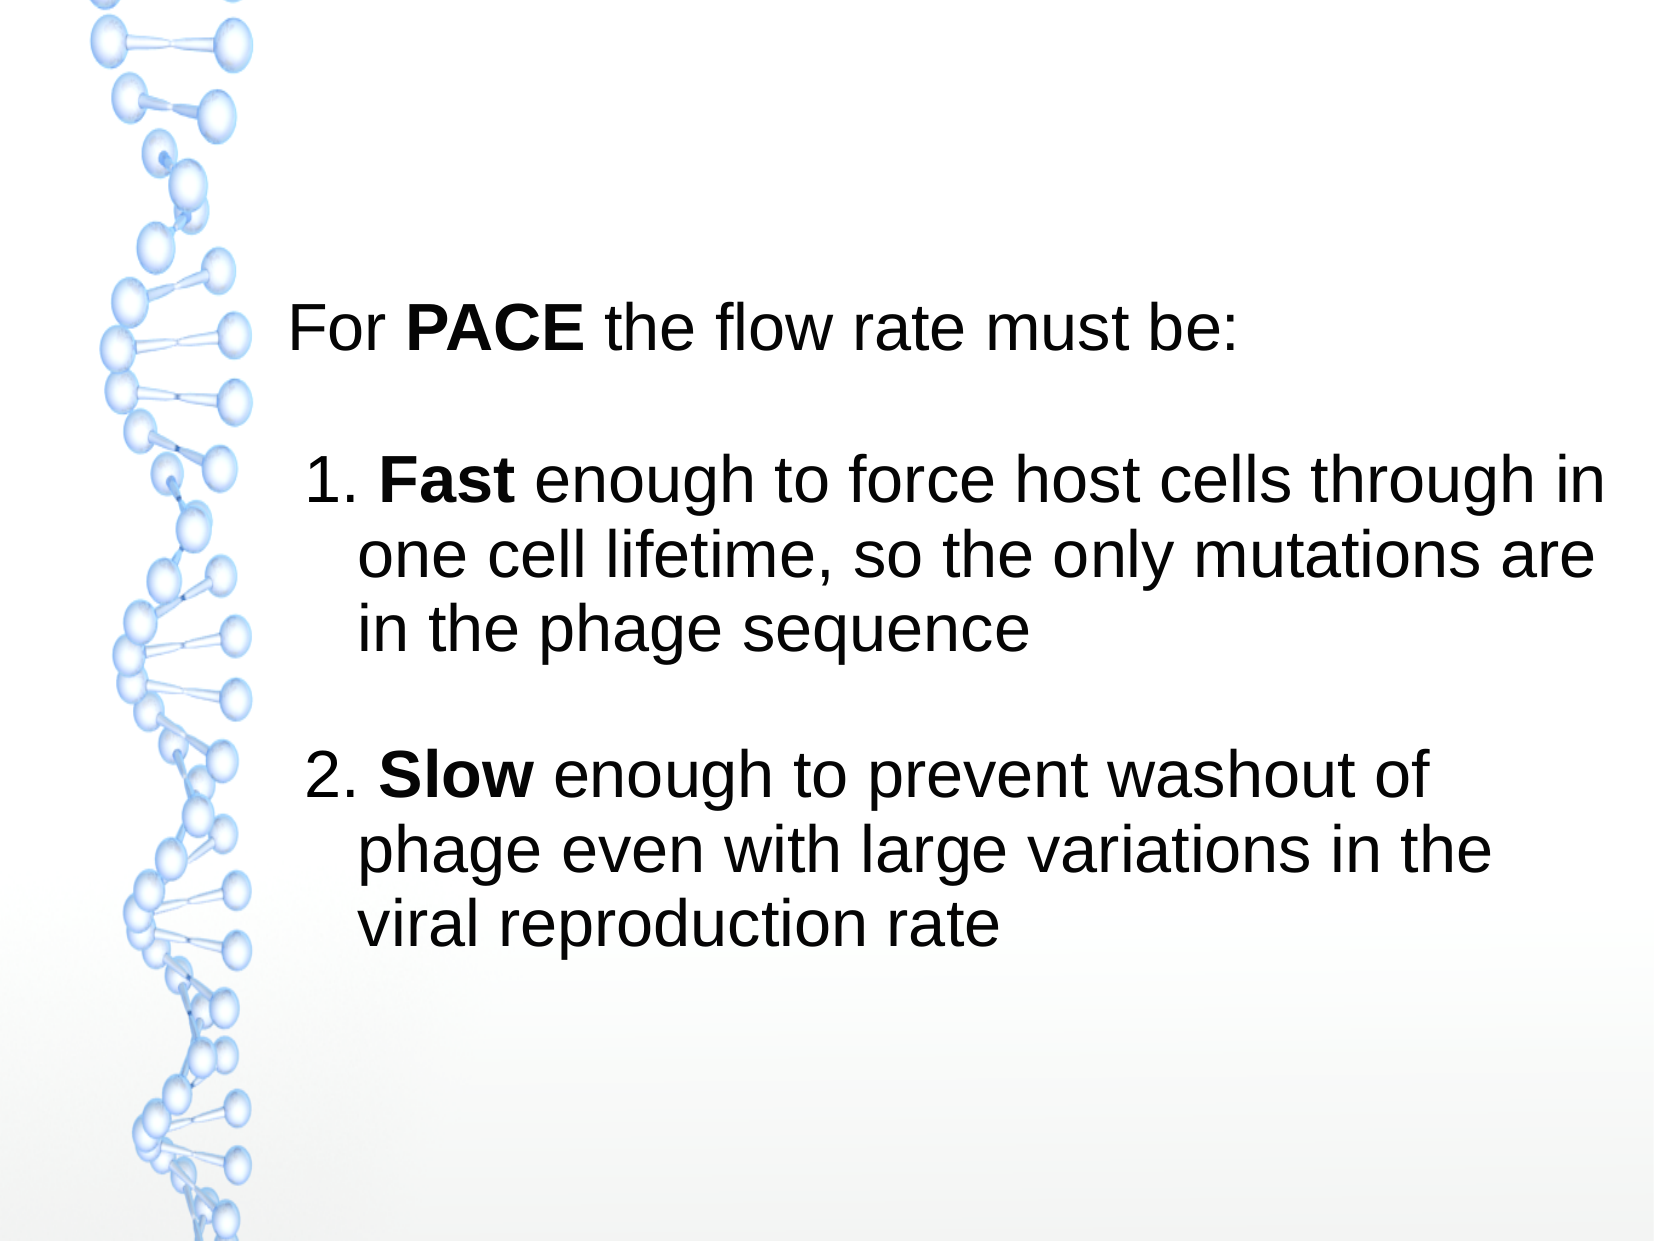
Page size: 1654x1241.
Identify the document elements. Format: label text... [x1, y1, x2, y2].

picture [0, 0, 1654, 1241]
list For PACE the flow rate must be: Fast enough to force host cells through in one cell lifetime, so the only mutations are in the phage sequence Slow enough to prevent washout of phage even with large variations in the viral reproduction rate [230, 165, 1622, 1204]
